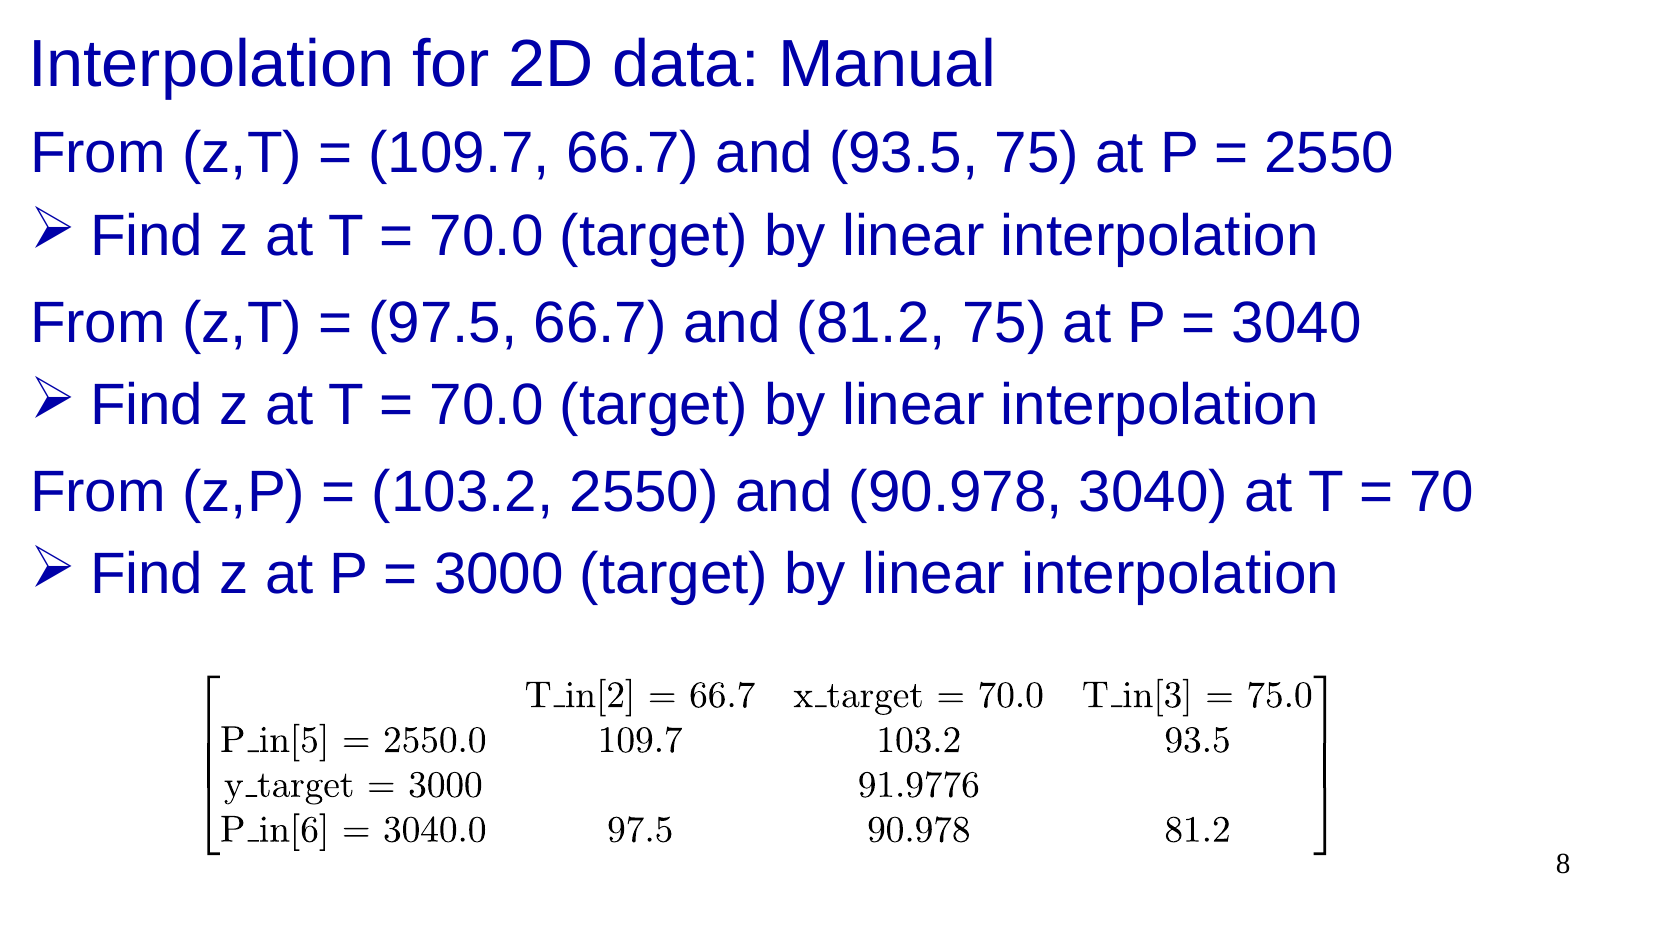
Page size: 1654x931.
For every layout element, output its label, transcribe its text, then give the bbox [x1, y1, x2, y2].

text_box [195, 675, 1339, 856]
list From (z,T) = (109.7, 66.7) and (93.5, 75) at P = 2550 Find z at T = 70.0 (target) by linear interpolation From (z,T) = (97.5, 66.7) and (81.2, 75) at P = 3040 Find z at T = 70.0 (target) by linear interpolation From (z,P) = (103.2, 2550) and (90.978, 3040) at T = 70 Find z at P = 3000 (target) by linear interpolation [30, 120, 1645, 916]
title Interpolation for 2D data: Manual [28, 21, 1626, 106]
